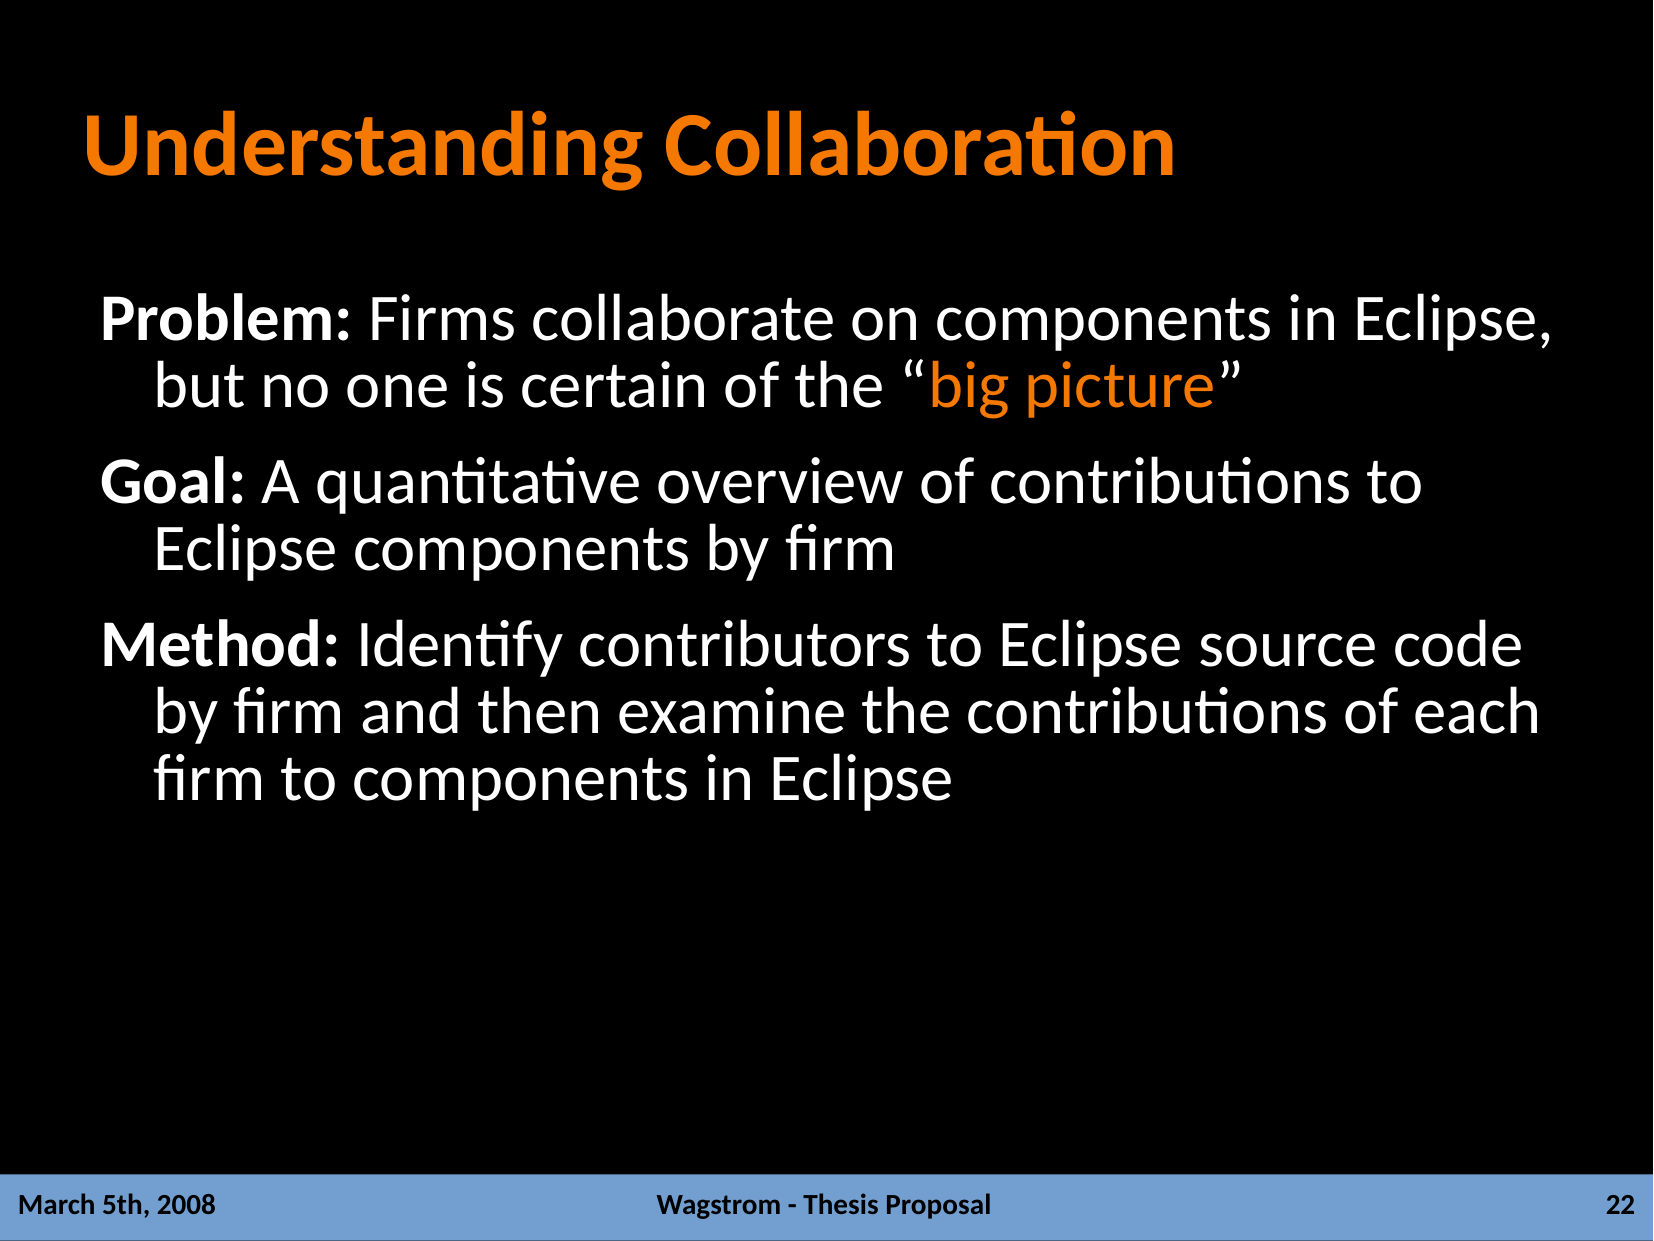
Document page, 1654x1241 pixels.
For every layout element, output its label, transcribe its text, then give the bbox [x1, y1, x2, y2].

title Understanding Collaboration [82, 56, 1571, 250]
list Problem: Firms collaborate on components in Eclipse, but no one is certain of the “big picture” Goal: A quantitative overview of contributions to Eclipse components by firm Method: Identify contributors to Eclipse source code by firm and then examine the contributions of each firm to components in Eclipse [82, 290, 1571, 1095]
